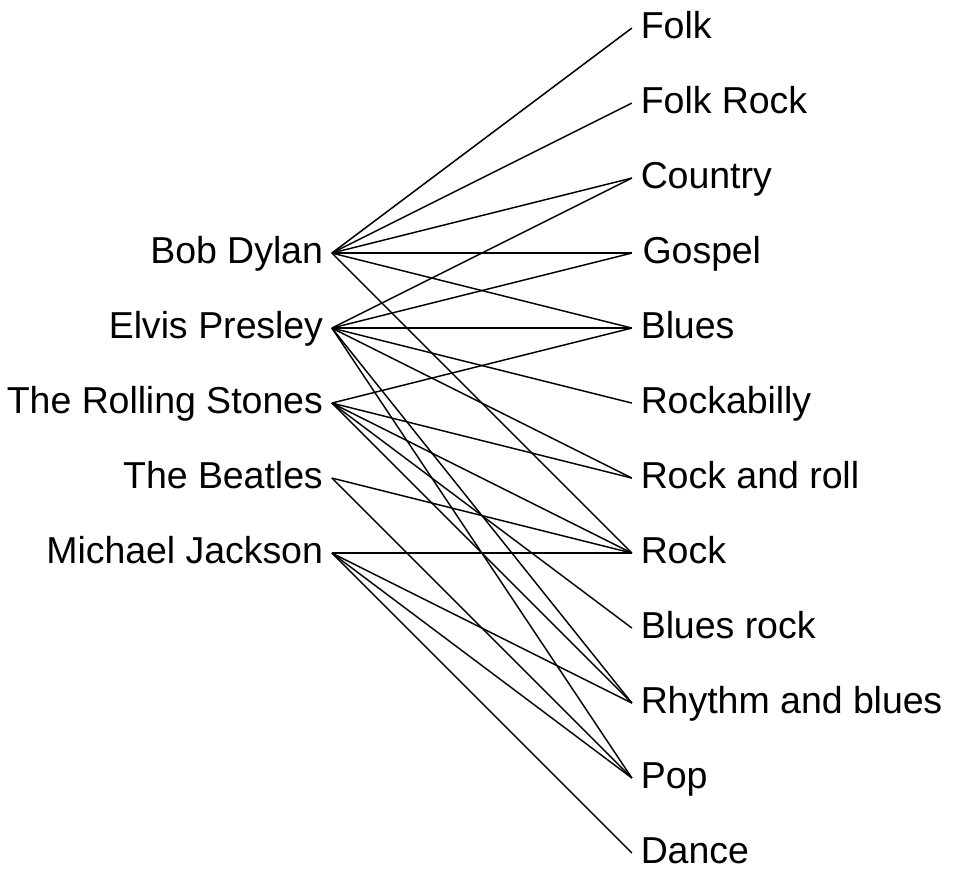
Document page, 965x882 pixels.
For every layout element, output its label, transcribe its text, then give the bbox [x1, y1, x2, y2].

text_box Rock and roll [625, 446, 874, 504]
text_box Gospel [627, 221, 776, 279]
text_box The Rolling Stones [0, 371, 338, 429]
text_box Rhythm and blues [625, 671, 958, 729]
text_box Pop [625, 746, 723, 804]
text_box Folk Rock [625, 71, 823, 129]
text_box Rock [625, 521, 741, 579]
text_box Elvis Presley [93, 296, 338, 354]
text_box Bob Dylan [135, 221, 338, 279]
text_box Folk [625, 0, 727, 54]
text_box Dance [625, 821, 764, 879]
text_box The Beatles [108, 446, 338, 504]
text_box Michael Jackson [31, 521, 338, 579]
text_box Blues [625, 296, 750, 354]
text_box Country [625, 146, 787, 204]
text_box Rockabilly [625, 371, 826, 429]
text_box Blues rock [625, 596, 831, 654]
